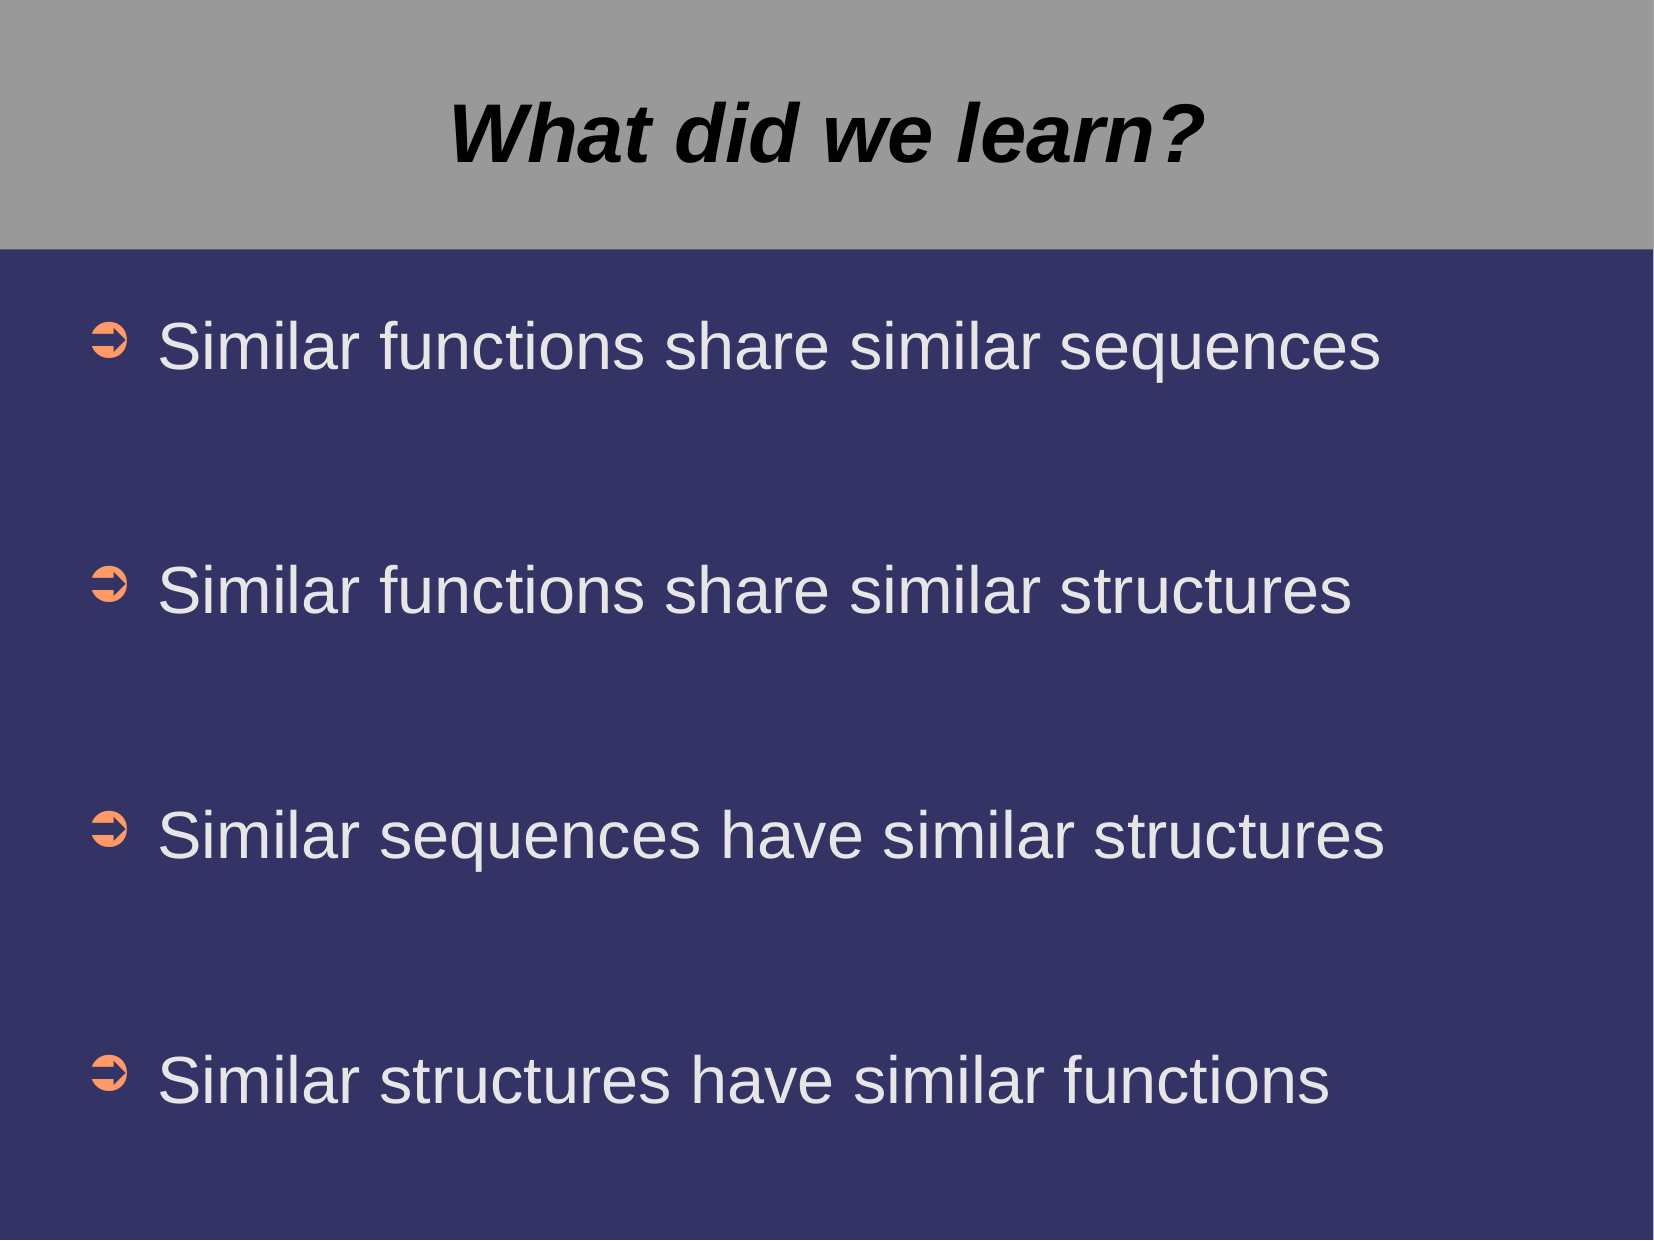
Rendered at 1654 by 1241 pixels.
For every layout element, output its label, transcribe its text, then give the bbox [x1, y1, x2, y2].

list Similar functions share similar sequences Similar functions share similar structures Similar sequences have similar structures Similar structures have similar functions [75, 290, 1585, 1100]
title What did we learn? [121, 19, 1534, 227]
